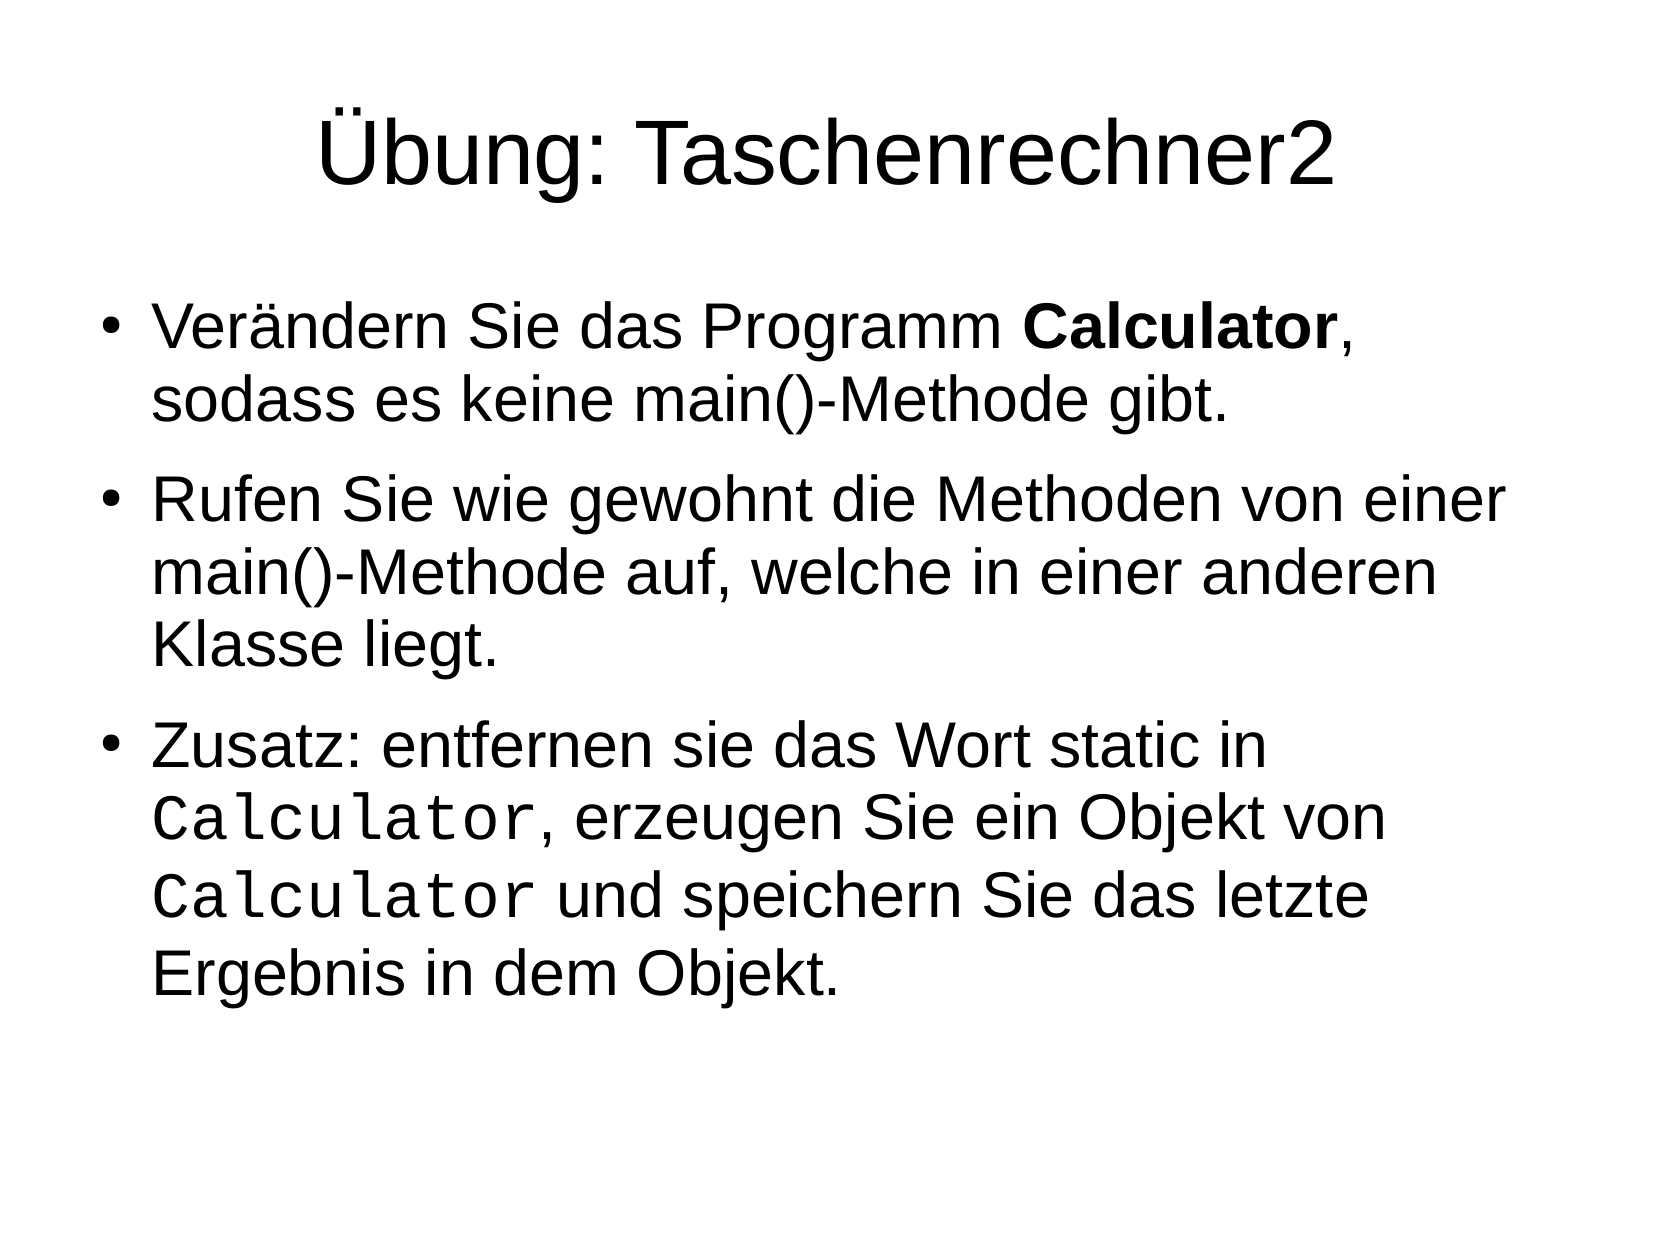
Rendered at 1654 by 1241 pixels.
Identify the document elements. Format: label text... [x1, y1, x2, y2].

list Verändern Sie das Programm Calculator, sodass es keine main()-Methode gibt. Rufen Sie wie gewohnt die Methoden von einer main()-Methode auf, welche in einer anderen Klasse liegt. Zusatz: entfernen sie das Wort static in Calculator, erzeugen Sie ein Objekt von Calculator und speichern Sie das letzte Ergebnis in dem Objekt. [82, 290, 1571, 1010]
title Übung: Taschenrechner2 [82, 49, 1571, 257]
